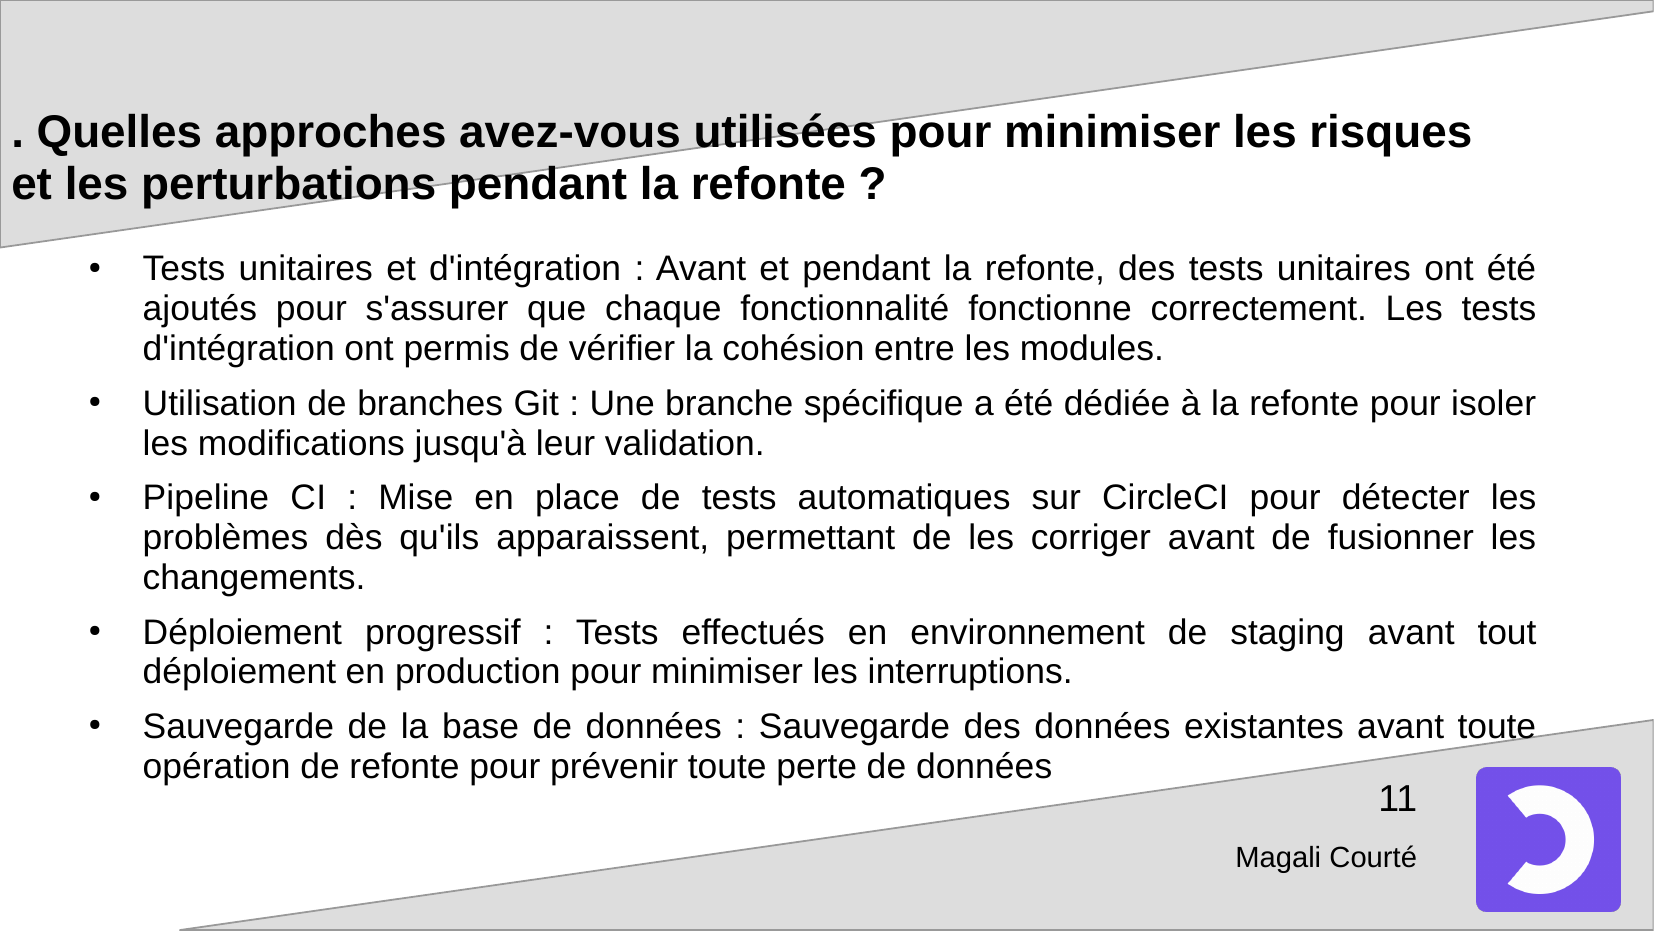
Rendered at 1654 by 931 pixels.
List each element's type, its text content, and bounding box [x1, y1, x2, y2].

title . Quelles approches avez-vous utilisées pour minimiser les risques et les perturbations pendant la refonte ? [11, 79, 1488, 236]
list Tests unitaires et d'intégration : Avant et pendant la refonte, des tests unitaires ont été ajoutés pour s'assurer que chaque fonctionnalité fonctionne correctement. Les tests d'intégration ont permis de vérifier la cohésion entre les modules. Utilisation de branches Git : Une branche spécifique a été dédiée à la refonte pour isoler les modifications jusqu'à leur validation. Pipeline CI : Mise en place de tests automatiques sur CircleCI pour détecter les problèmes dès qu'ils apparaissent, permettant de les corriger avant de fusionner les changements. Déploiement progressif : Tests effectués en environnement de staging avant tout déploiement en production pour minimiser les interruptions. Sauvegarde de la base de données : Sauvegarde des données existantes avant toute opération de refonte pour prévenir toute perte de données [82, 248, 1538, 789]
picture [1476, 767, 1621, 912]
